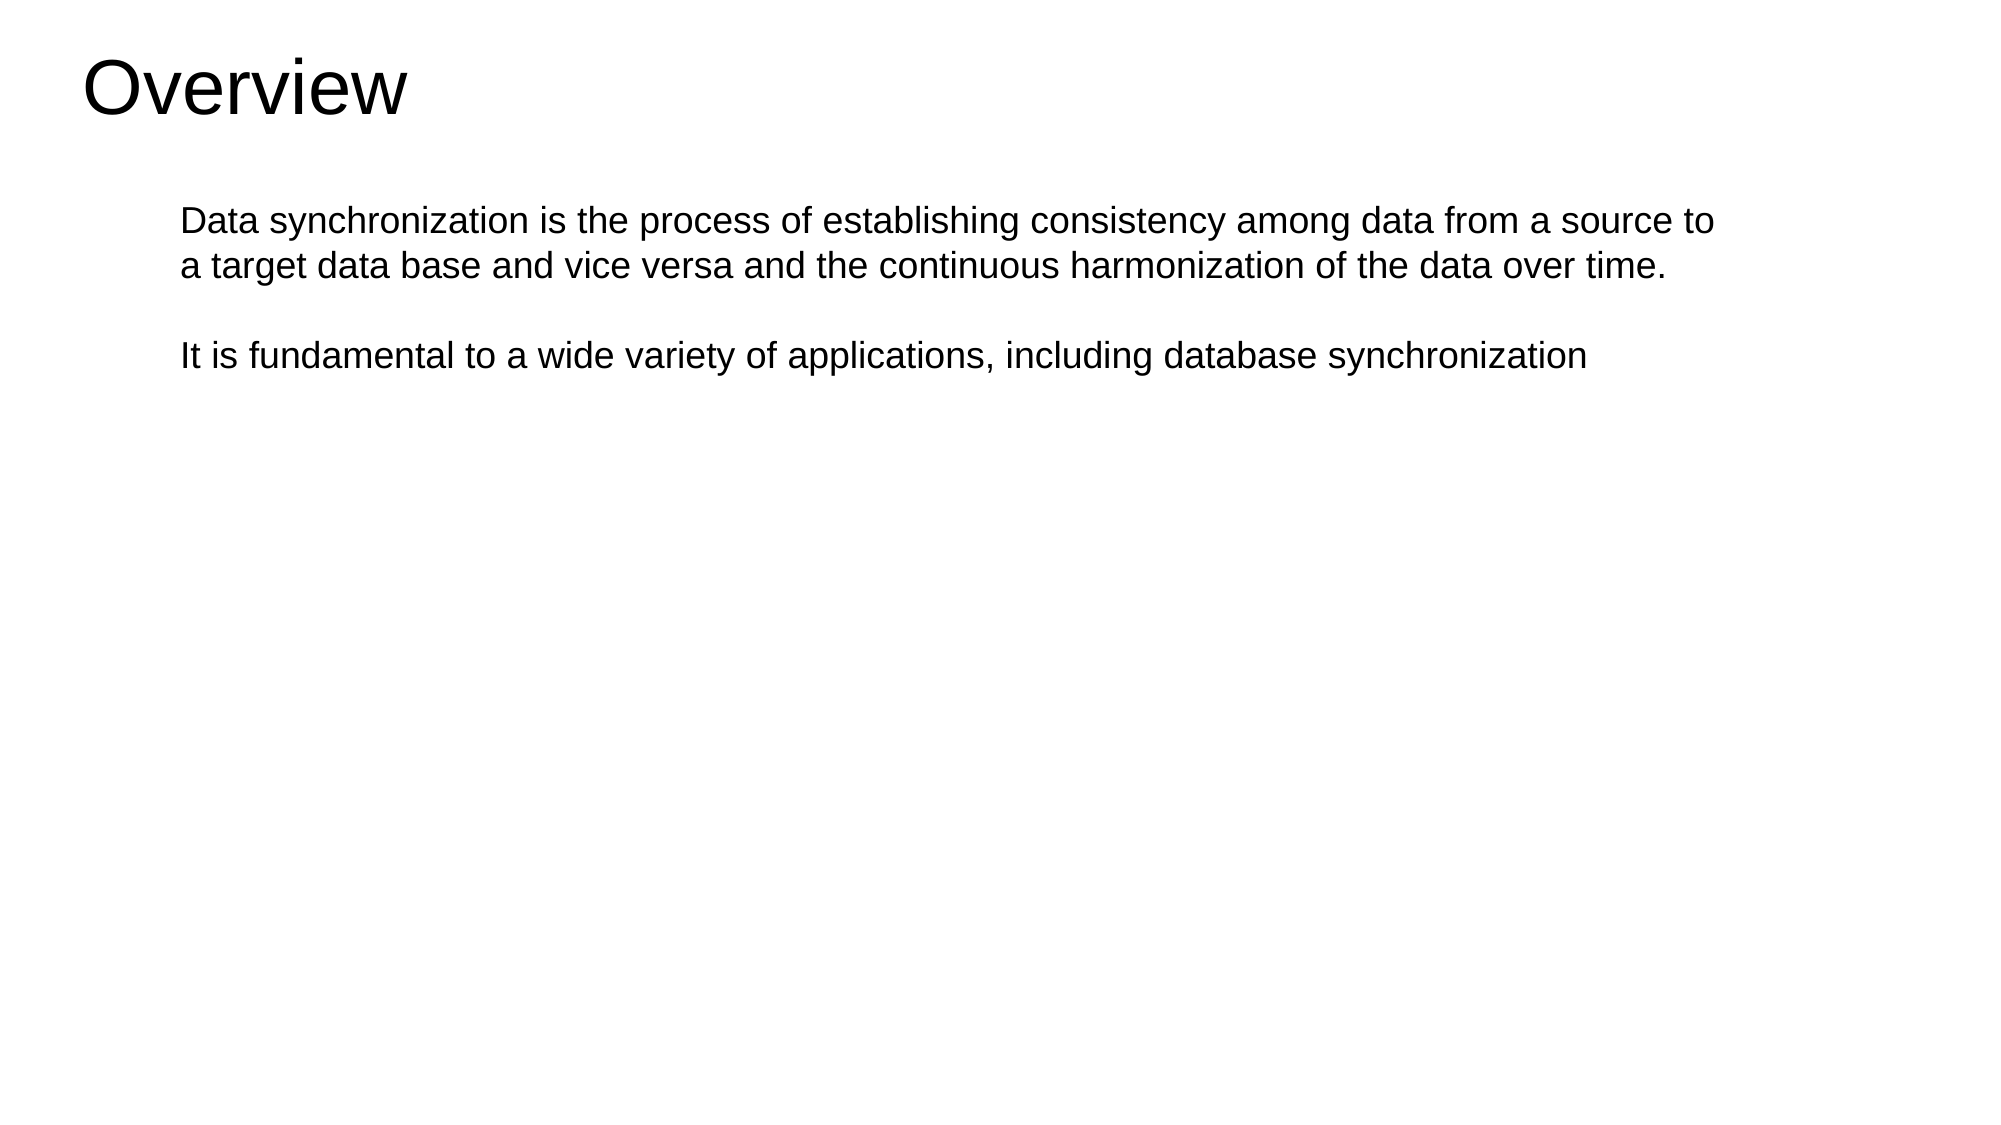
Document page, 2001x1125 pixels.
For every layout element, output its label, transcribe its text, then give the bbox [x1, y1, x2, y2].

text_box Overview [62, 16, 1927, 142]
text_box Data synchronization is the process of establishing consistency among data from a source to a target data base and vice versa and the continuous harmonization of the data over time. It is fundamental to a wide variety of applications, including database synchronization [165, 188, 1748, 654]
